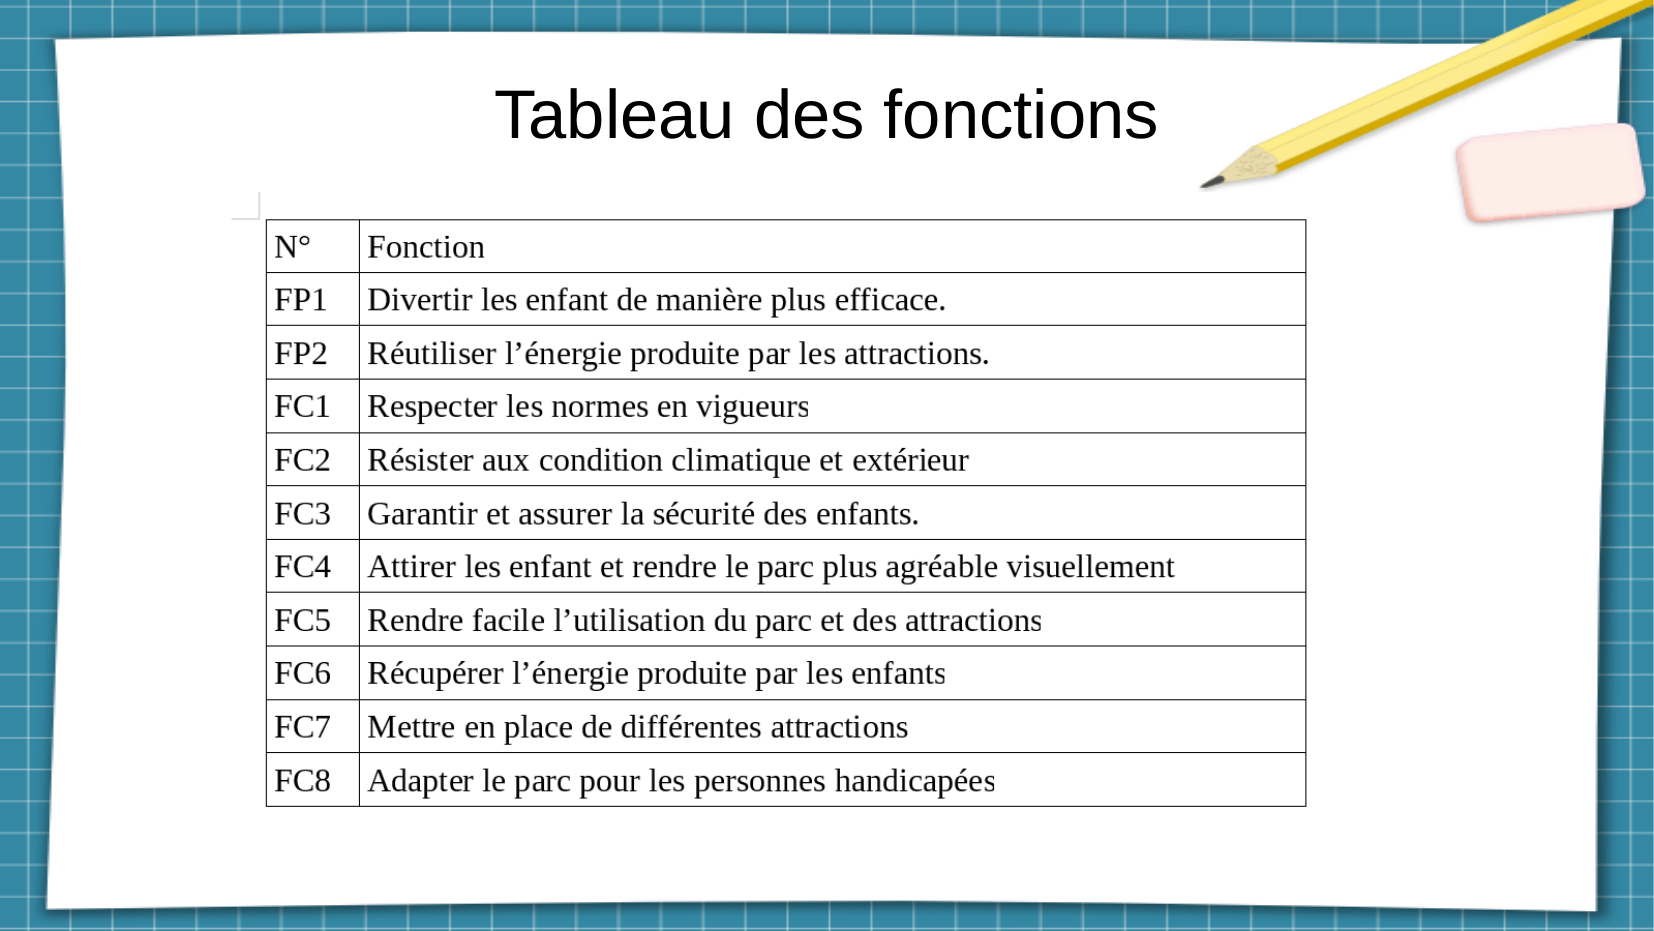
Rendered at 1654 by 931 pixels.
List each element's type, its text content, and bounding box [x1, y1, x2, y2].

picture [0, 0, 1654, 931]
title Tableau des fonctions [82, 37, 1571, 193]
